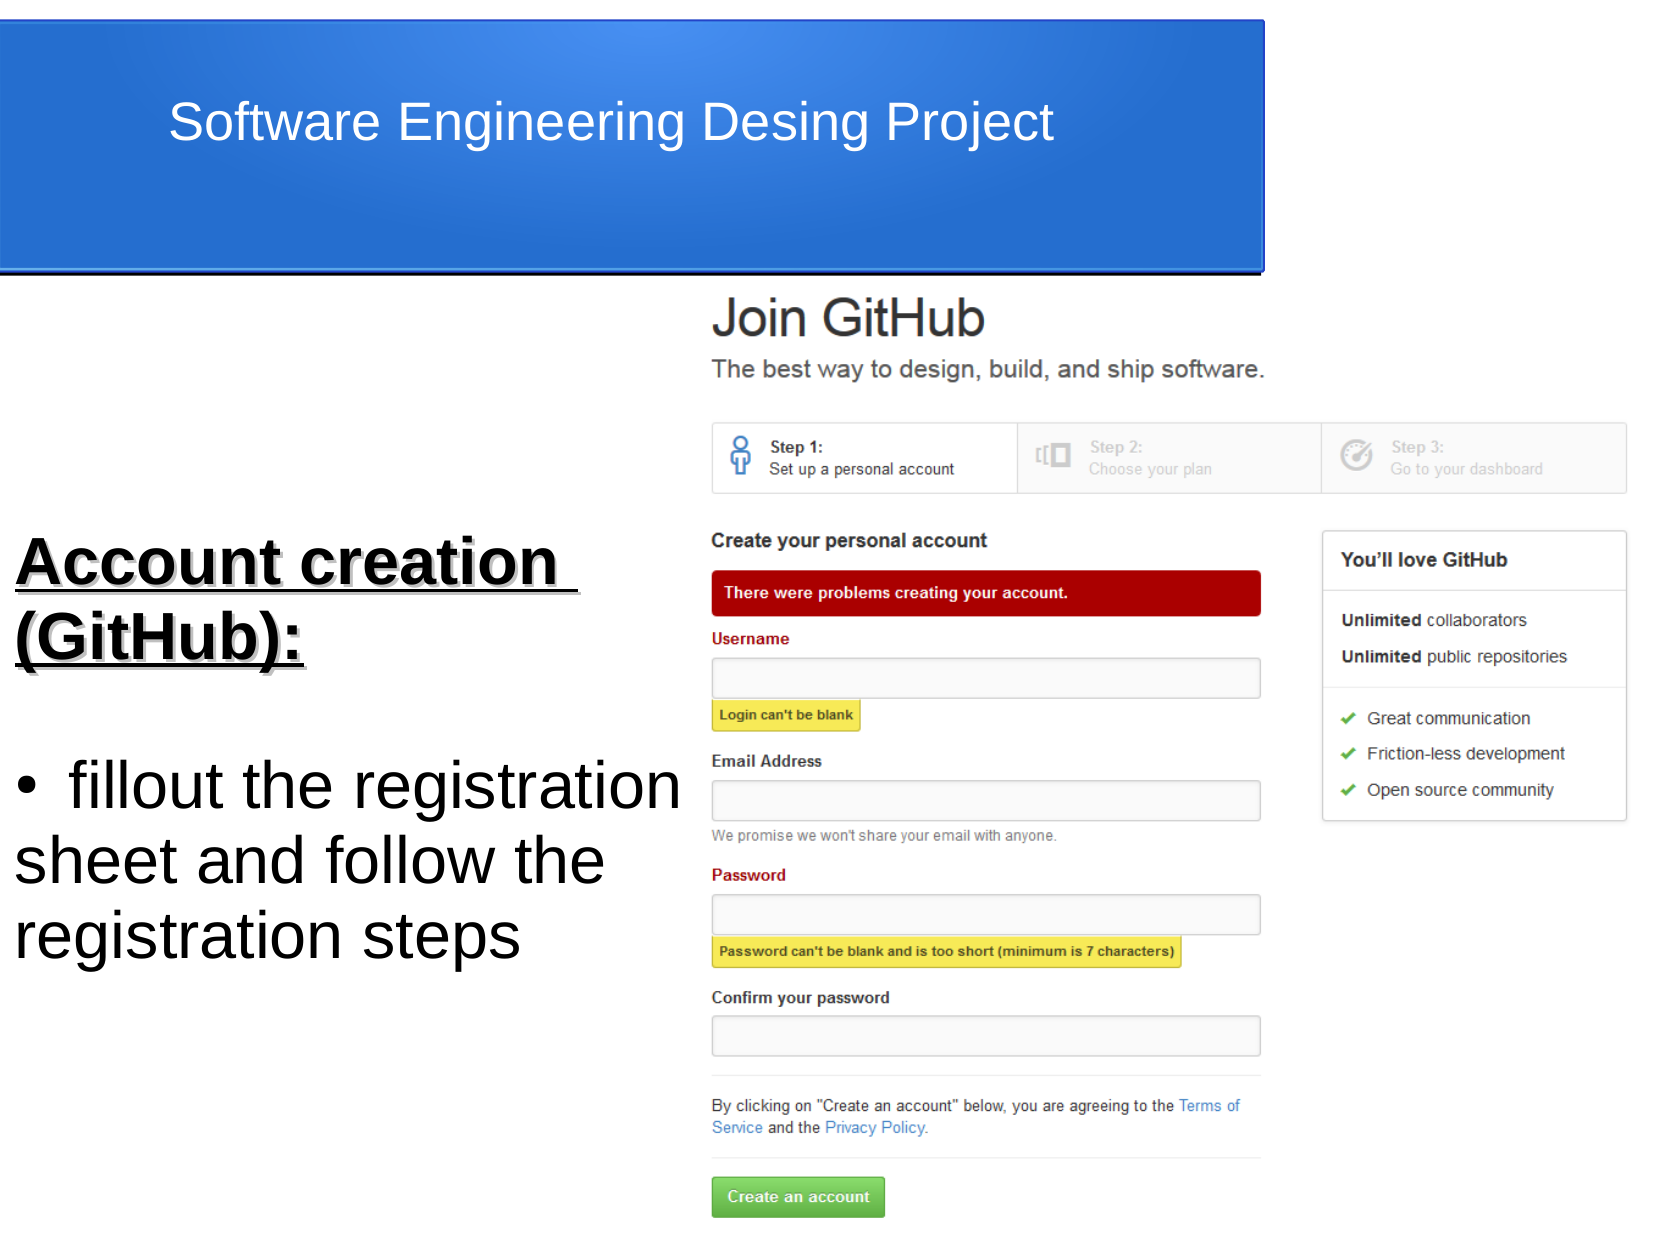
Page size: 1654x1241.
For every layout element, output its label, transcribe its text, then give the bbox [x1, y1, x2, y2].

picture [696, 283, 1637, 1241]
text_box Software Engineering Desing Project [153, 83, 1134, 201]
text_box Account creation (GitHub): fillout the registration sheet and follow the registration steps [0, 516, 701, 981]
